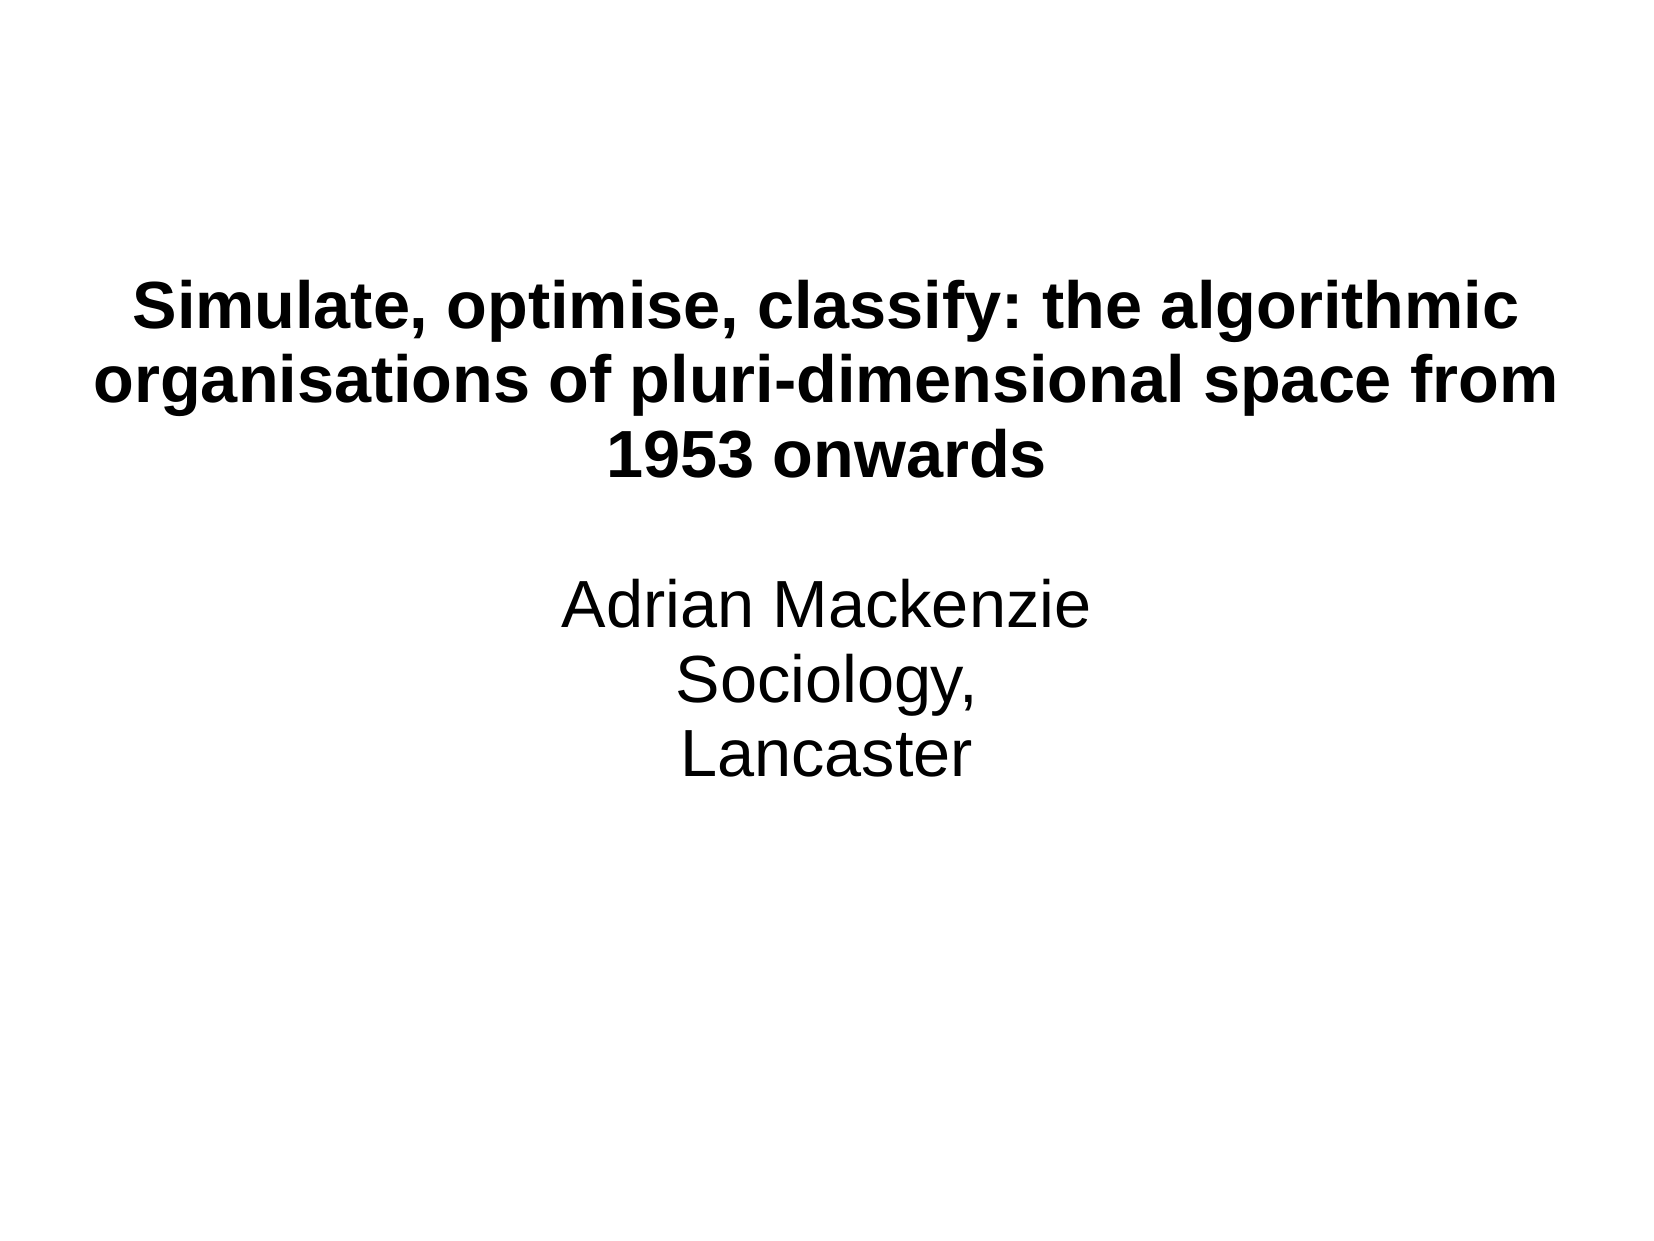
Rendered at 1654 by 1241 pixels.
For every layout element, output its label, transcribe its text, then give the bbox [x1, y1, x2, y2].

subtitle Simulate, optimise, classify: the algorithmic organisations of pluri-dimensional space from 1953 onwards Adrian Mackenzie Sociology, Lancaster [82, 49, 1571, 1010]
